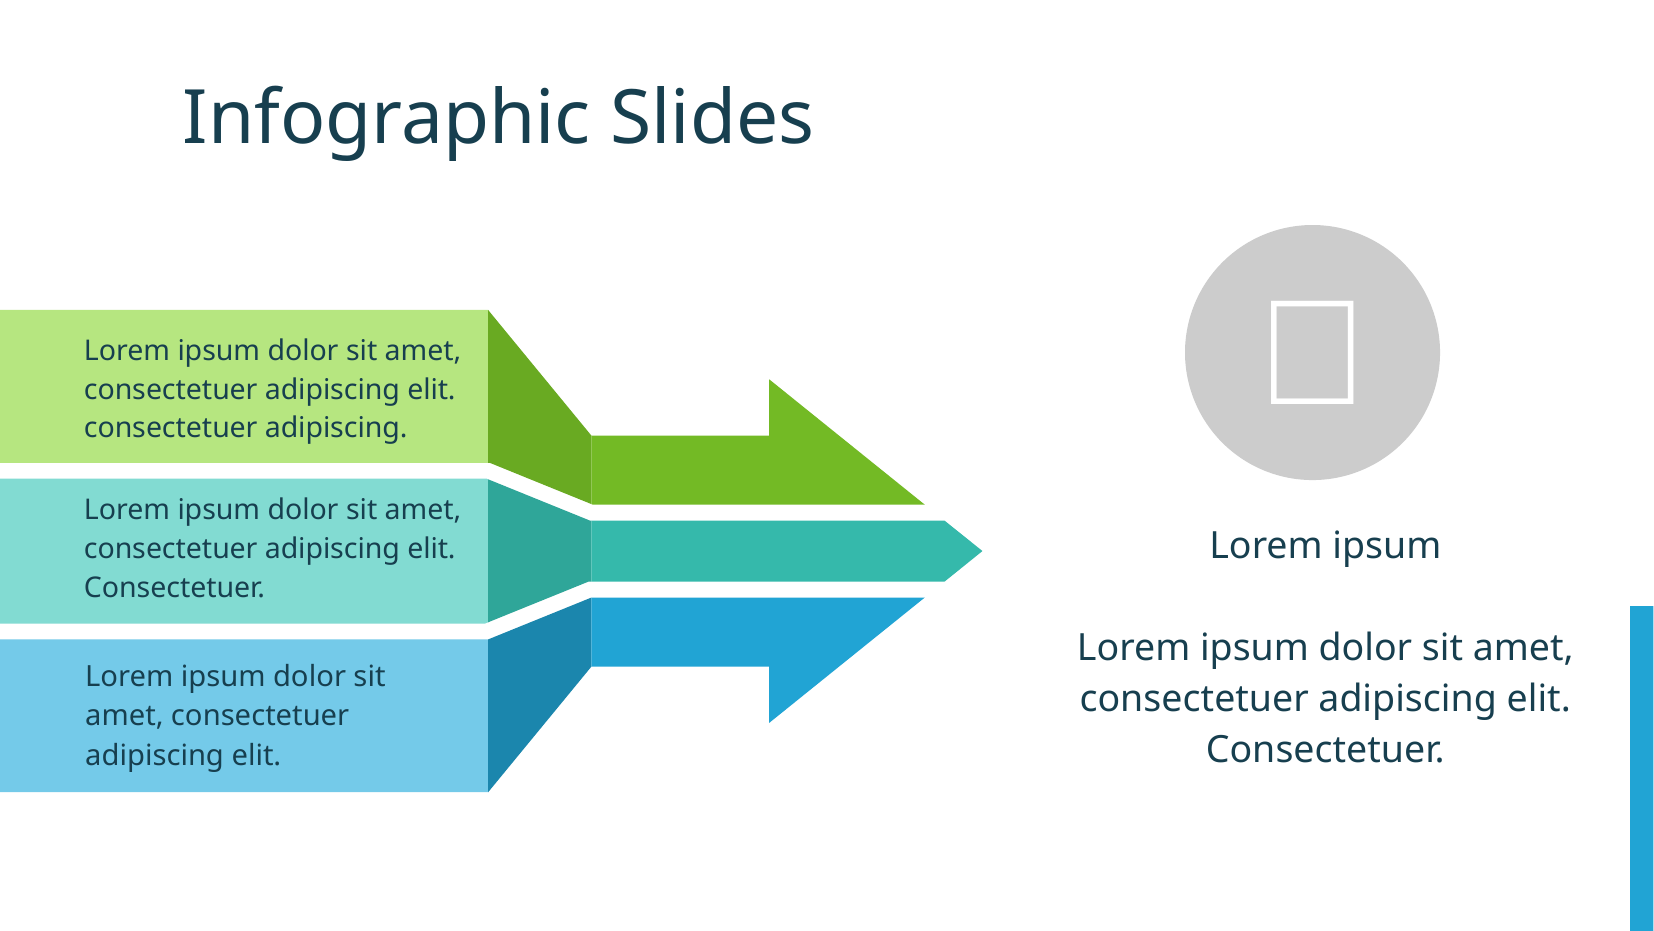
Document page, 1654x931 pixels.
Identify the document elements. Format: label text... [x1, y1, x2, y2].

title Infographic Slides [82, 37, 916, 193]
list Lorem ipsum Lorem ipsum dolor sit amet, consectetuer adipiscing elit. Consectetuer. [1005, 518, 1576, 819]
text_box [0, 478, 983, 624]
text_box [0, 309, 925, 505]
text_box  [1185, 225, 1441, 481]
list Lorem ipsum dolor sit amet, consectetuer adipiscing elit. Consectetuer. [30, 489, 466, 610]
text_box [0, 597, 925, 793]
list Lorem ipsum dolor sit amet, consectetuer adipiscing elit. consectetuer adipiscing. [30, 330, 466, 451]
list Lorem ipsum dolor sit amet, consectetuer adipiscing elit. [30, 654, 466, 775]
